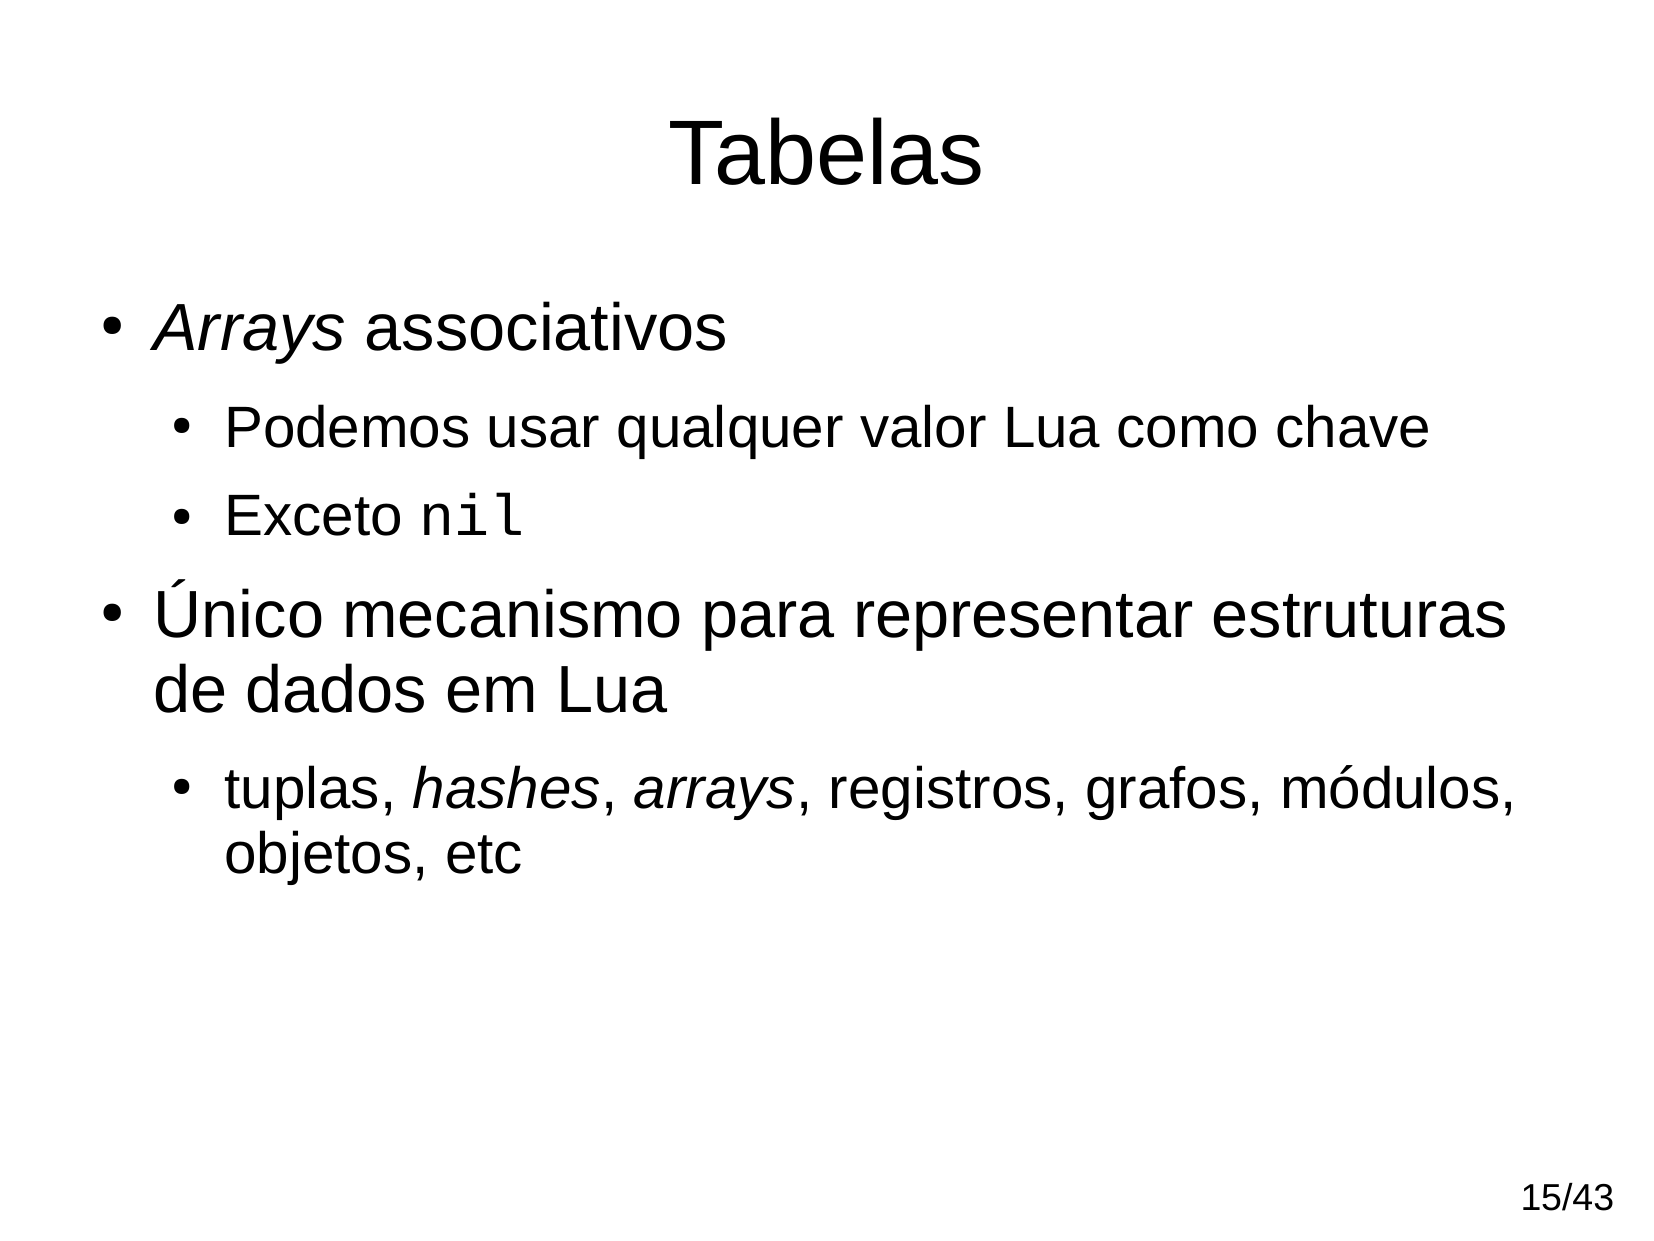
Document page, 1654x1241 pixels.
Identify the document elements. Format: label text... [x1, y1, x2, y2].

title Tabelas [82, 49, 1571, 257]
text_box 15/43 [1495, 1168, 1630, 1239]
list Arrays associativos Podemos usar qualquer valor Lua como chave Exceto nil Único mecanismo para representar estruturas de dados em Lua tuplas, hashes, arrays, registros, grafos, módulos, objetos, etc [82, 290, 1571, 1109]
